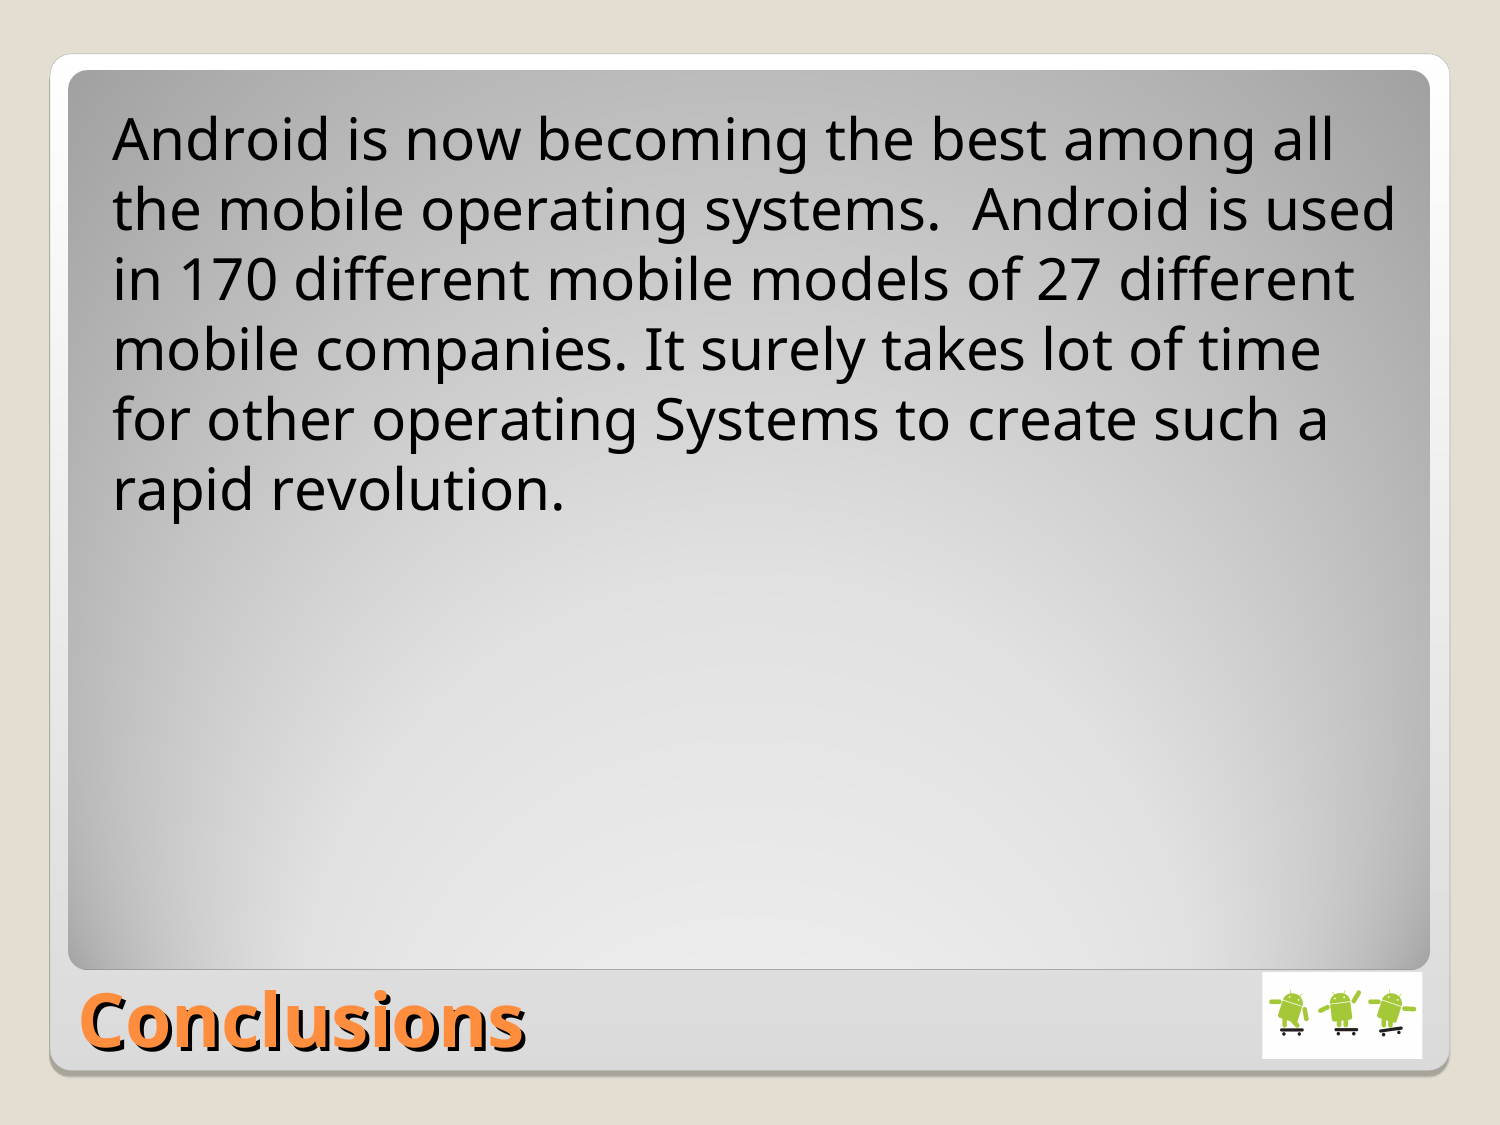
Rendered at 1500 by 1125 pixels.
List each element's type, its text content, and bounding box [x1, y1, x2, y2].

picture [1262, 972, 1423, 1059]
text_box Conclusions [63, 897, 1406, 1071]
text_box Android is now becoming the best among all the mobile operating systems. Android is used in 170 different mobile models of 27 different mobile companies. It surely takes lot of time for other operating Systems to create such a rapid revolution. [82, 86, 1426, 774]
picture [67, 69, 1431, 970]
